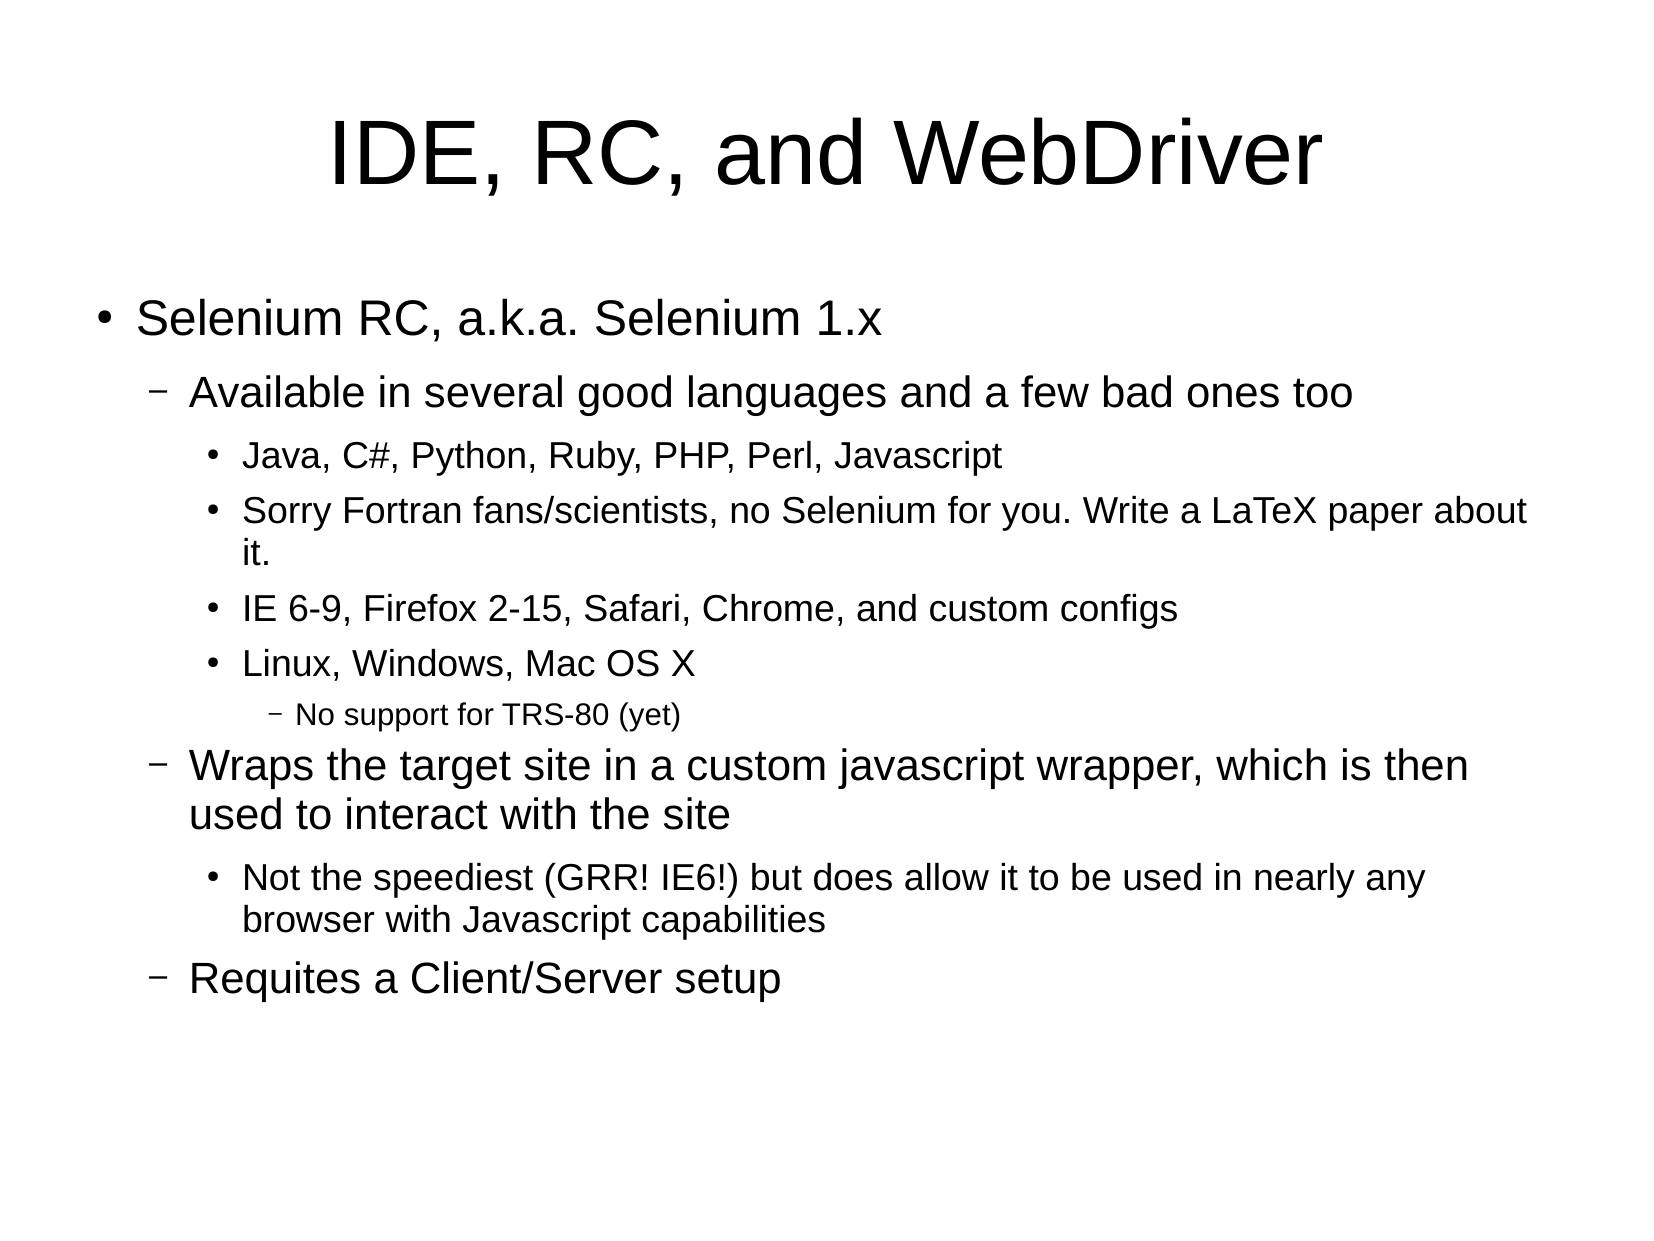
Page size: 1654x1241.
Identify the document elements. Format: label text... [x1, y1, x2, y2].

list Selenium RC, a.k.a. Selenium 1.x Available in several good languages and a few bad ones too Java, C#, Python, Ruby, PHP, Perl, Javascript Sorry Fortran fans/scientists, no Selenium for you. Write a LaTeX paper about it. IE 6-9, Firefox 2-15, Safari, Chrome, and custom configs Linux, Windows, Mac OS X No support for TRS-80 (yet) Wraps the target site in a custom javascript wrapper, which is then used to interact with the site Not the speediest (GRR! IE6!) but does allow it to be used in nearly any browser with Javascript capabilities Requites a Client/Server setup [82, 290, 1538, 1010]
title IDE, RC, and WebDriver [82, 49, 1571, 257]
